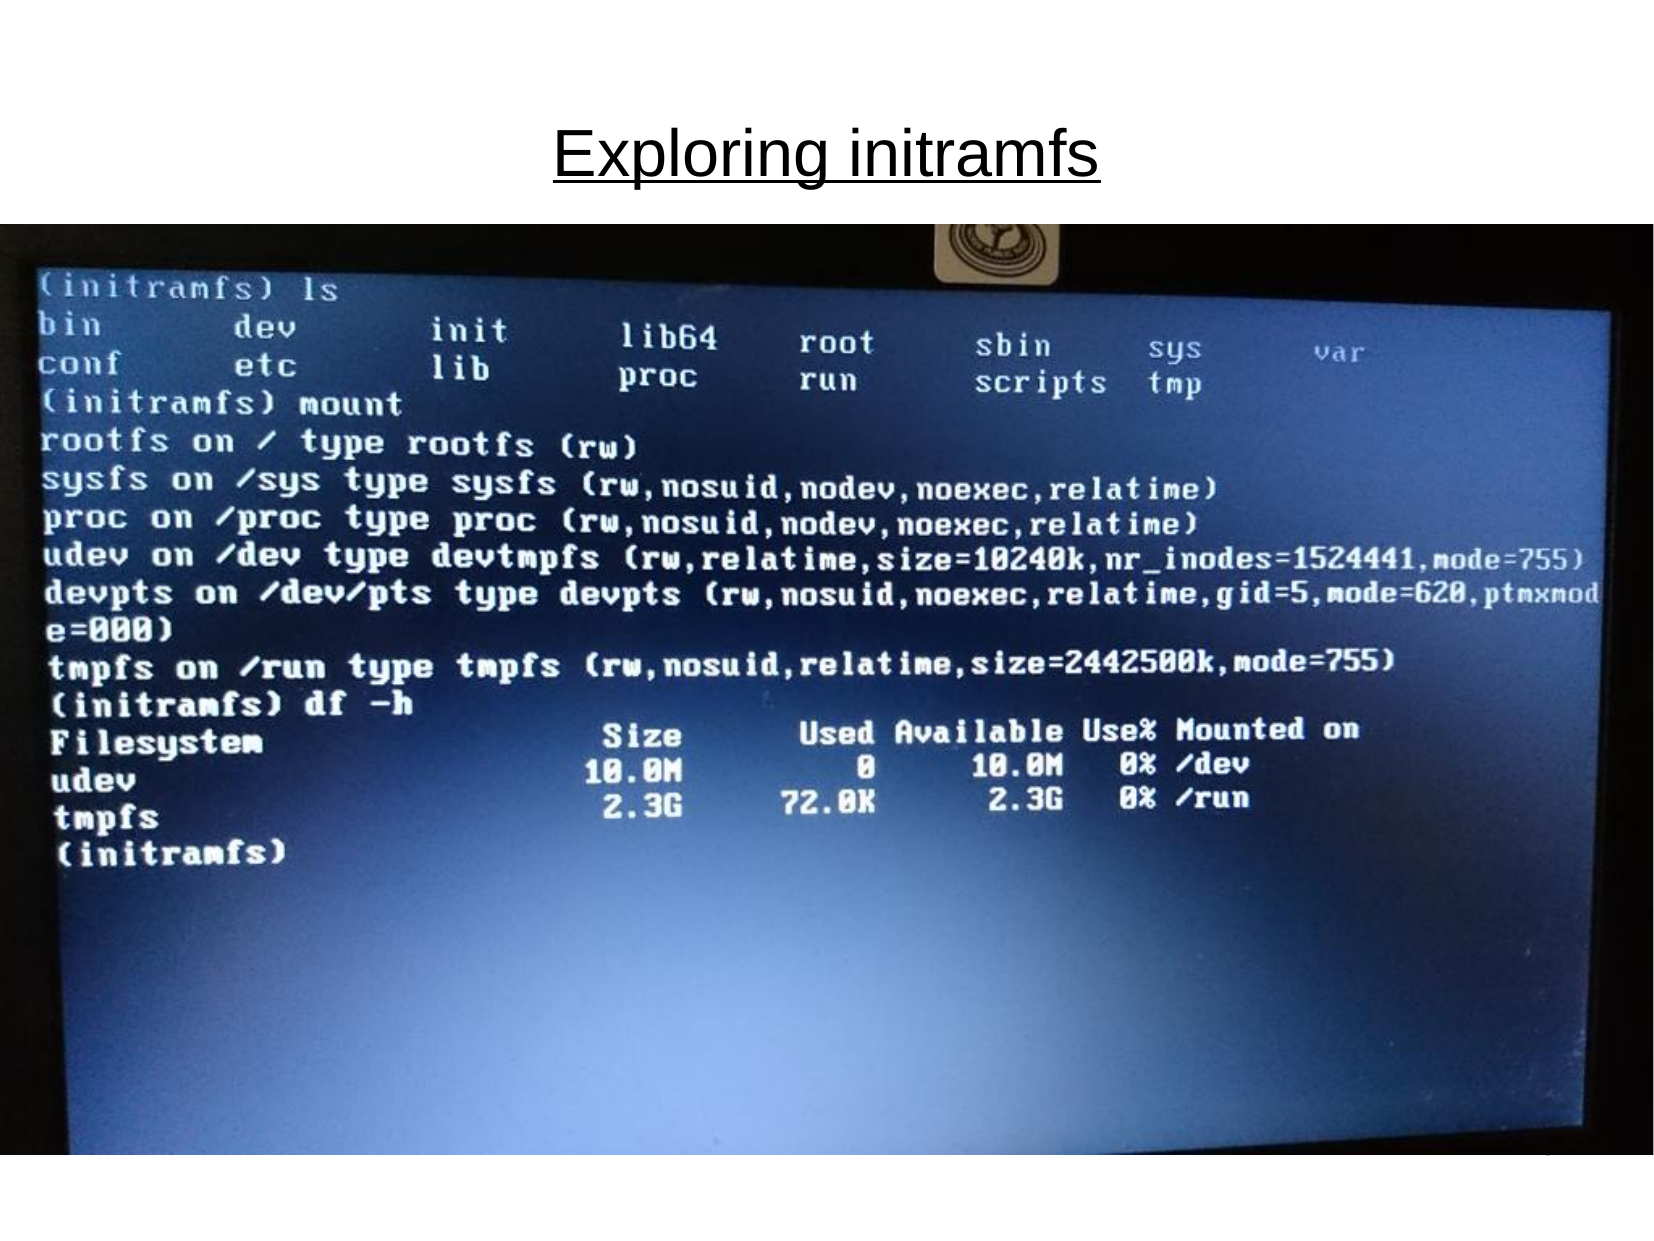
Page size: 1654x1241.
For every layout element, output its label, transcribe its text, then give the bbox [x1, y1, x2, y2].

title Exploring initramfs [82, 49, 1571, 224]
picture [0, 224, 1654, 1156]
